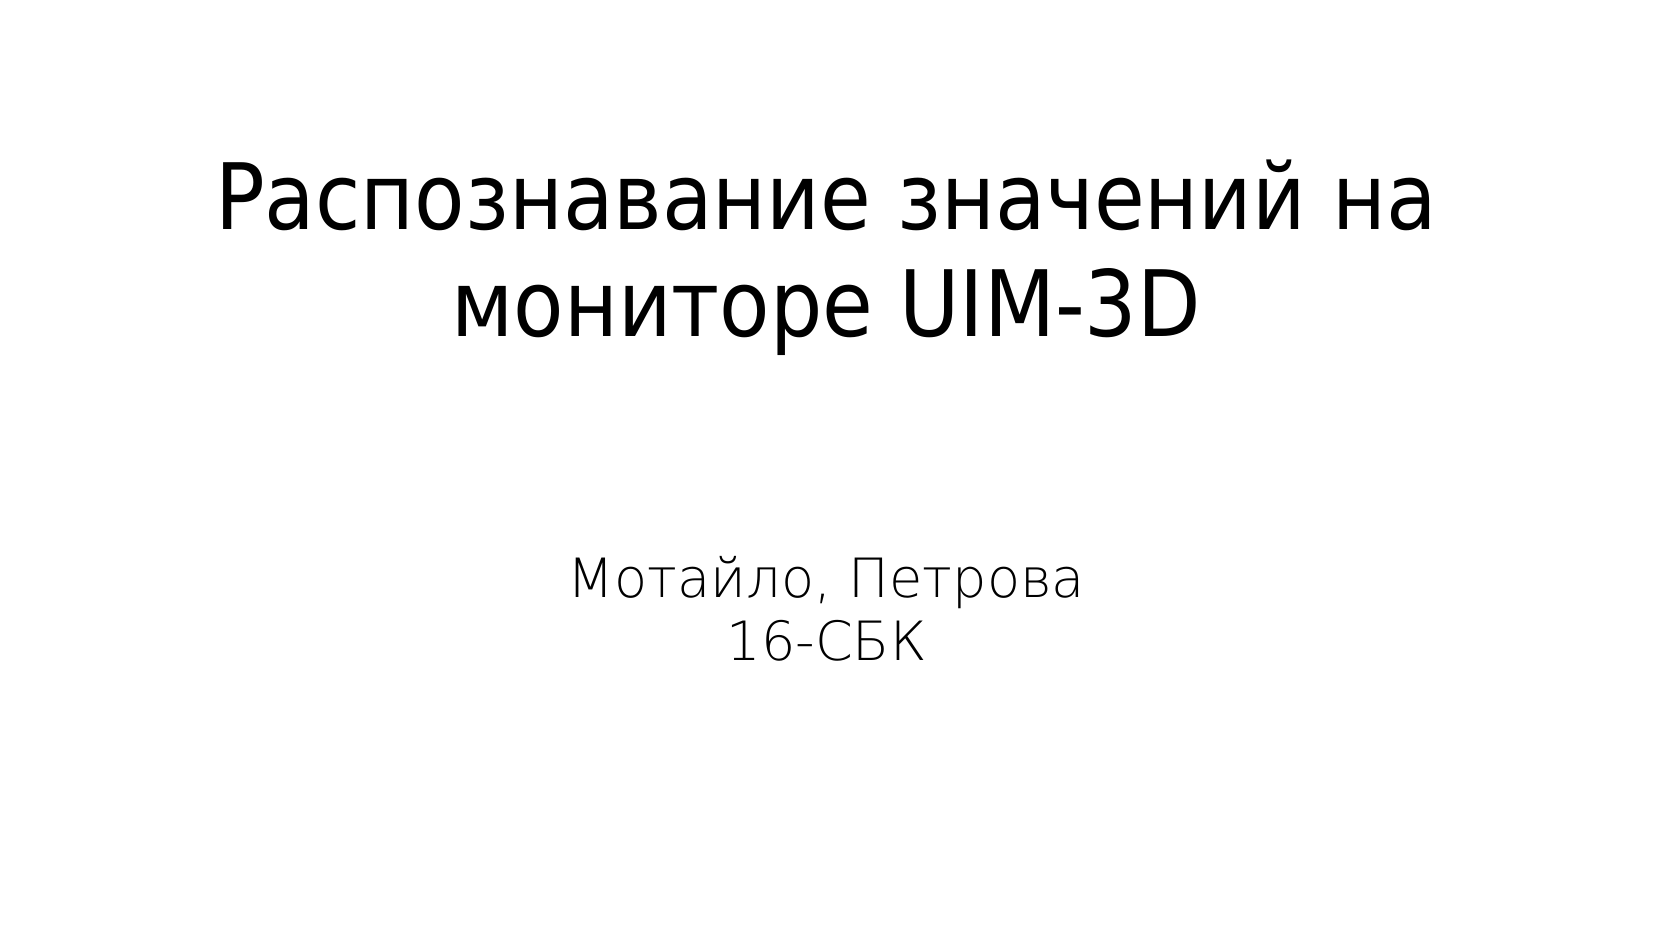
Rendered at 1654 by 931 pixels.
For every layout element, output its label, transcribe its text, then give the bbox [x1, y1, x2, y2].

title Распознавание значений на мониторе UIM-3D [82, 37, 1571, 466]
text_box Мотайло, Петрова 16-СБК [0, 540, 1654, 717]
